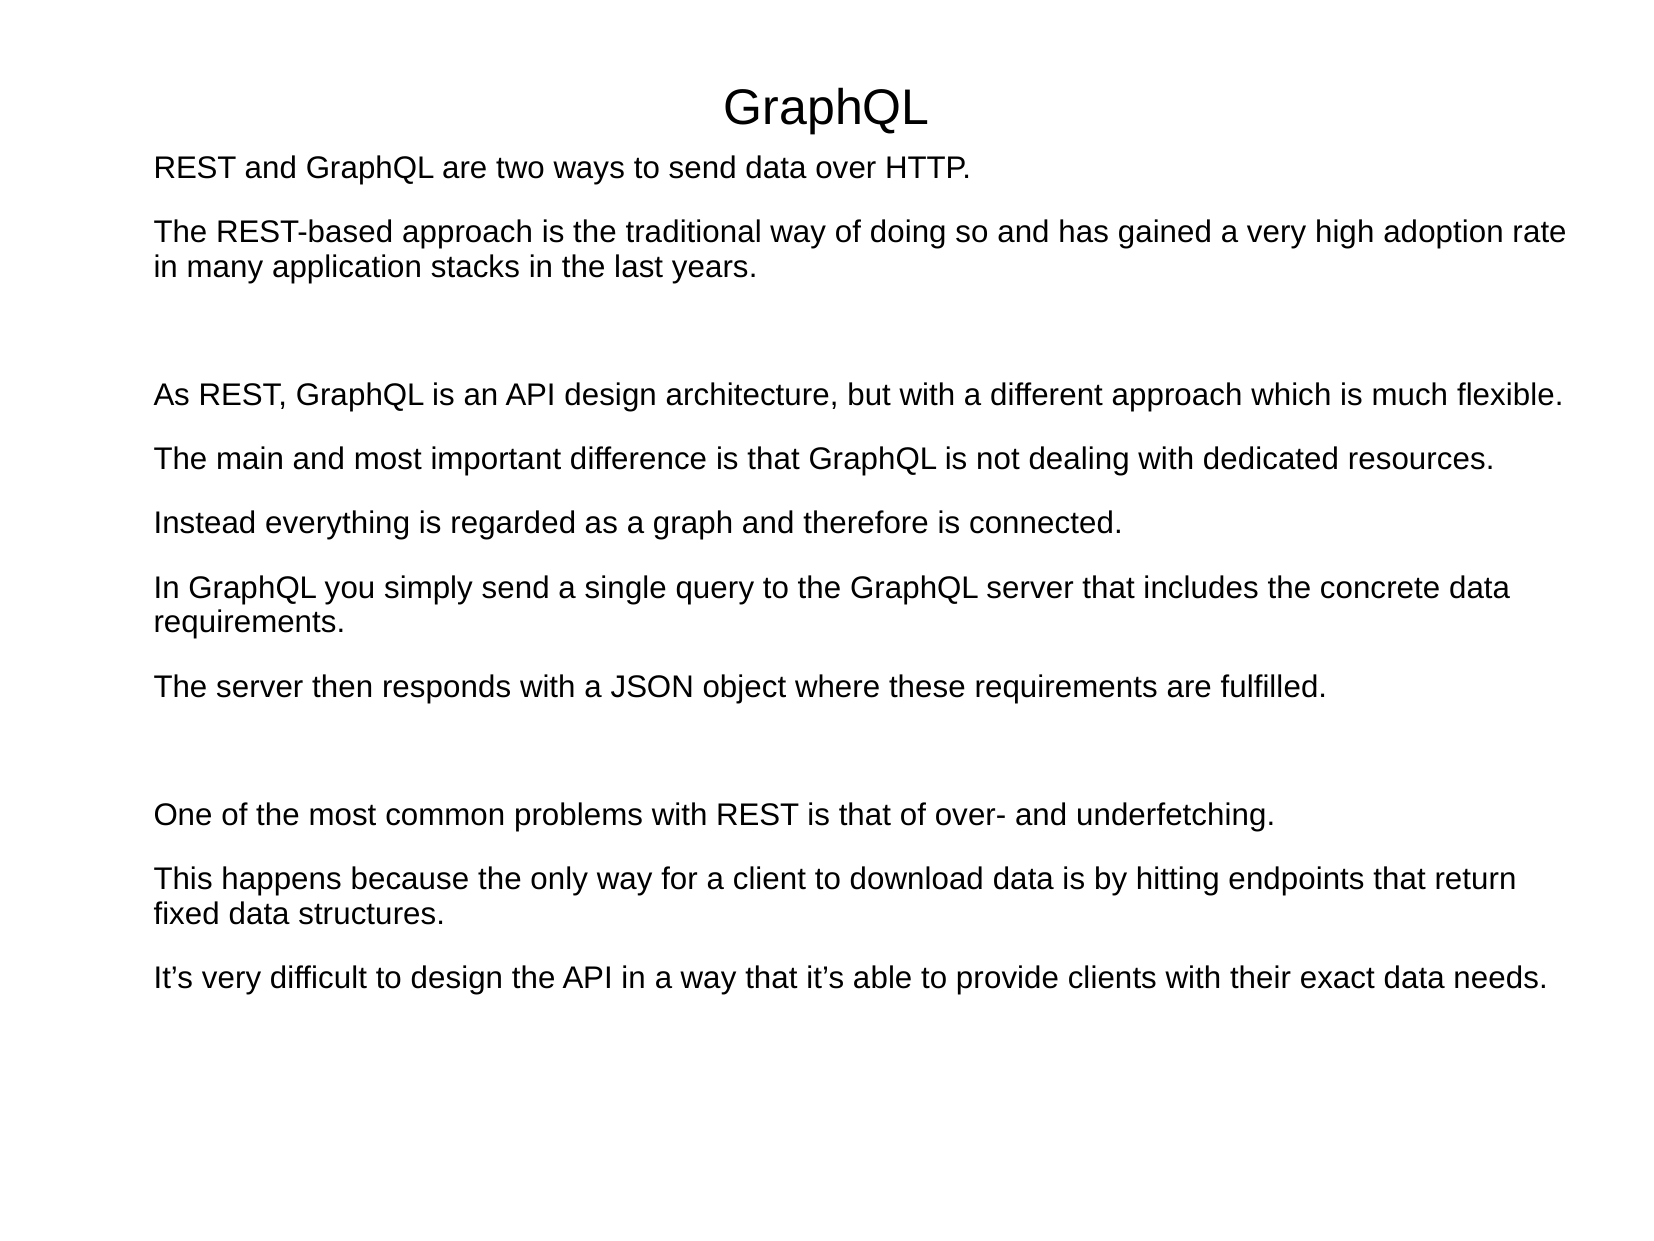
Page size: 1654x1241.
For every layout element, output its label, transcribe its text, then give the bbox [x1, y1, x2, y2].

title GraphQL [82, 49, 1571, 150]
list REST and GraphQL are two ways to send data over HTTP. The REST-based approach is the traditional way of doing so and has gained a very high adoption rate in many application stacks in the last years. As REST, GraphQL is an API design architecture, but with a different approach which is much flexible. The main and most important difference is that GraphQL is not dealing with dedicated resources. Instead everything is regarded as a graph and therefore is connected. In GraphQL you simply send a single query to the GraphQL server that includes the concrete data requirements. The server then responds with a JSON object where these requirements are fulfilled. One of the most common problems with REST is that of over- and underfetching. This happens because the only way for a client to download data is by hitting endpoints that return fixed data structures. It’s very difficult to design the API in a way that it’s able to provide clients with their exact data needs. [82, 150, 1571, 1171]
